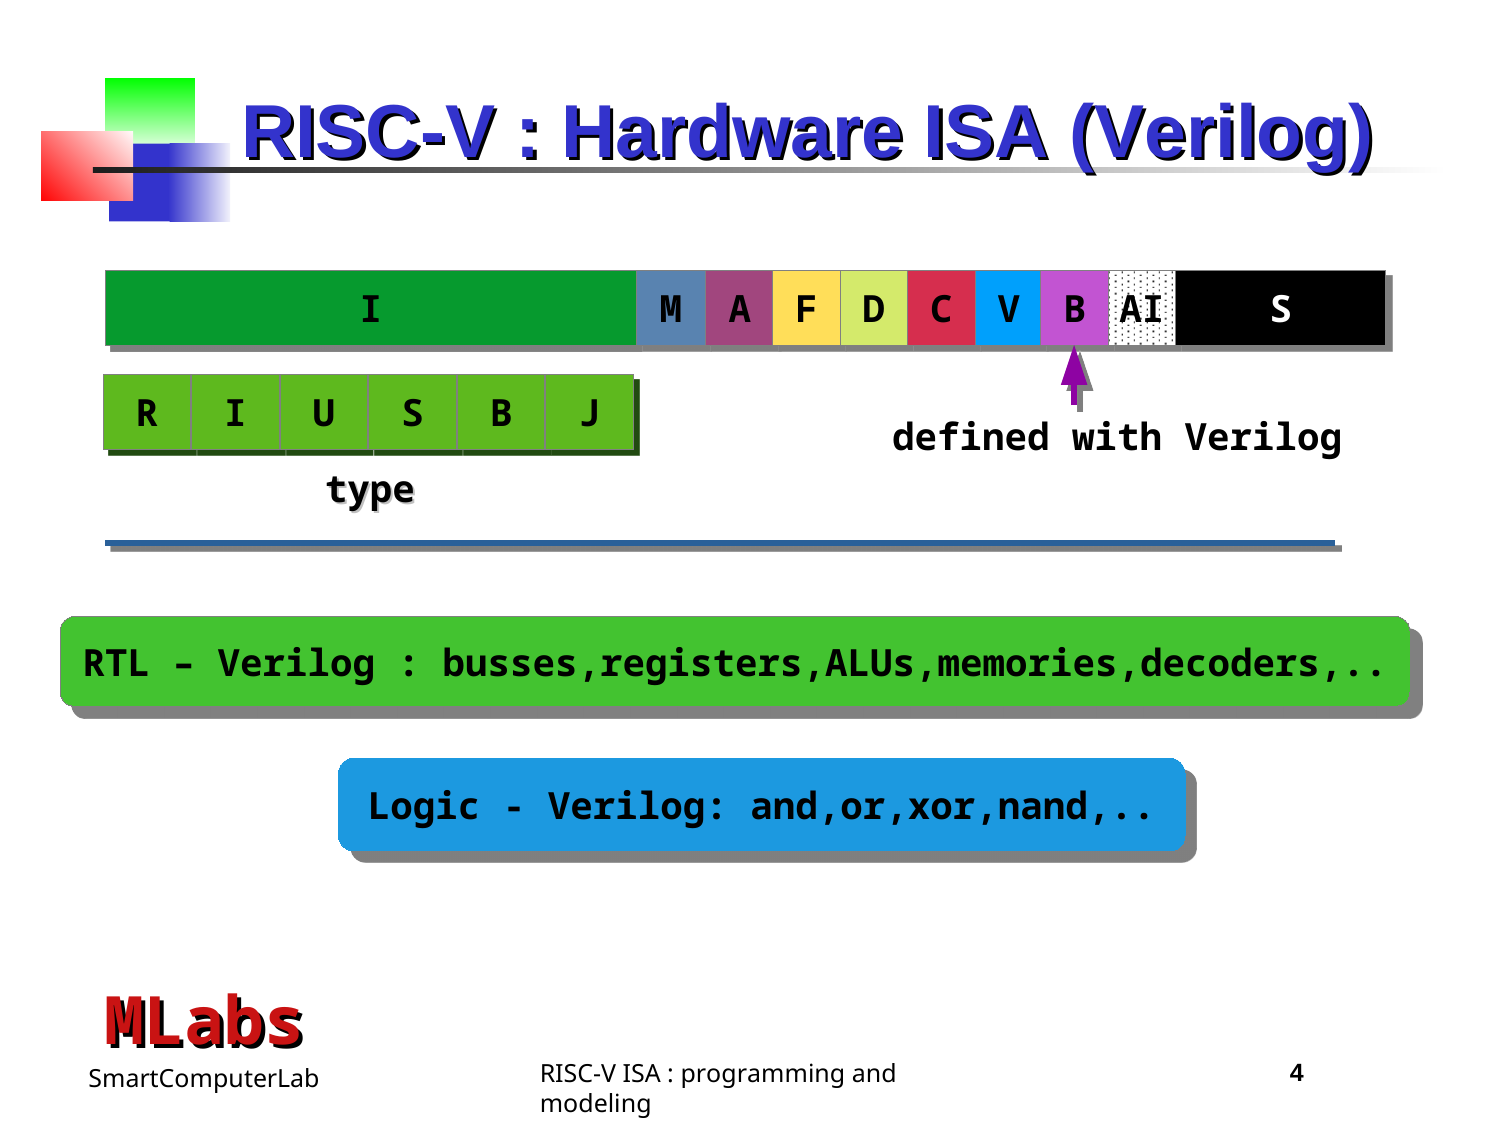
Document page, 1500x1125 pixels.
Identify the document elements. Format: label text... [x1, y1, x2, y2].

text_box Logic - Verilog: and,or,xor,nand,.. [338, 758, 1186, 851]
text_box I [191, 374, 280, 450]
text_box F [772, 270, 840, 346]
text_box type [309, 457, 458, 518]
text_box D [840, 270, 907, 346]
text_box V [975, 270, 1040, 346]
text_box J [545, 374, 634, 450]
text_box AI [1108, 270, 1175, 346]
text_box S [1175, 270, 1386, 346]
text_box M [636, 270, 705, 346]
text_box B [457, 374, 545, 450]
text_box U [280, 374, 368, 450]
text_box R [103, 374, 191, 450]
text_box I [105, 270, 636, 346]
text_box S [368, 374, 457, 450]
text_box MLabs [90, 970, 451, 1066]
text_box defined with Verilog [877, 405, 1358, 465]
text_box A [705, 270, 772, 346]
text_box RTL – Verilog : busses,registers,ALUs,memories,decoders,.. [60, 616, 1411, 707]
text_box C [907, 270, 975, 346]
title RISC-V : Hardware ISA (Verilog) [147, 74, 1468, 180]
text_box B [1040, 270, 1108, 346]
